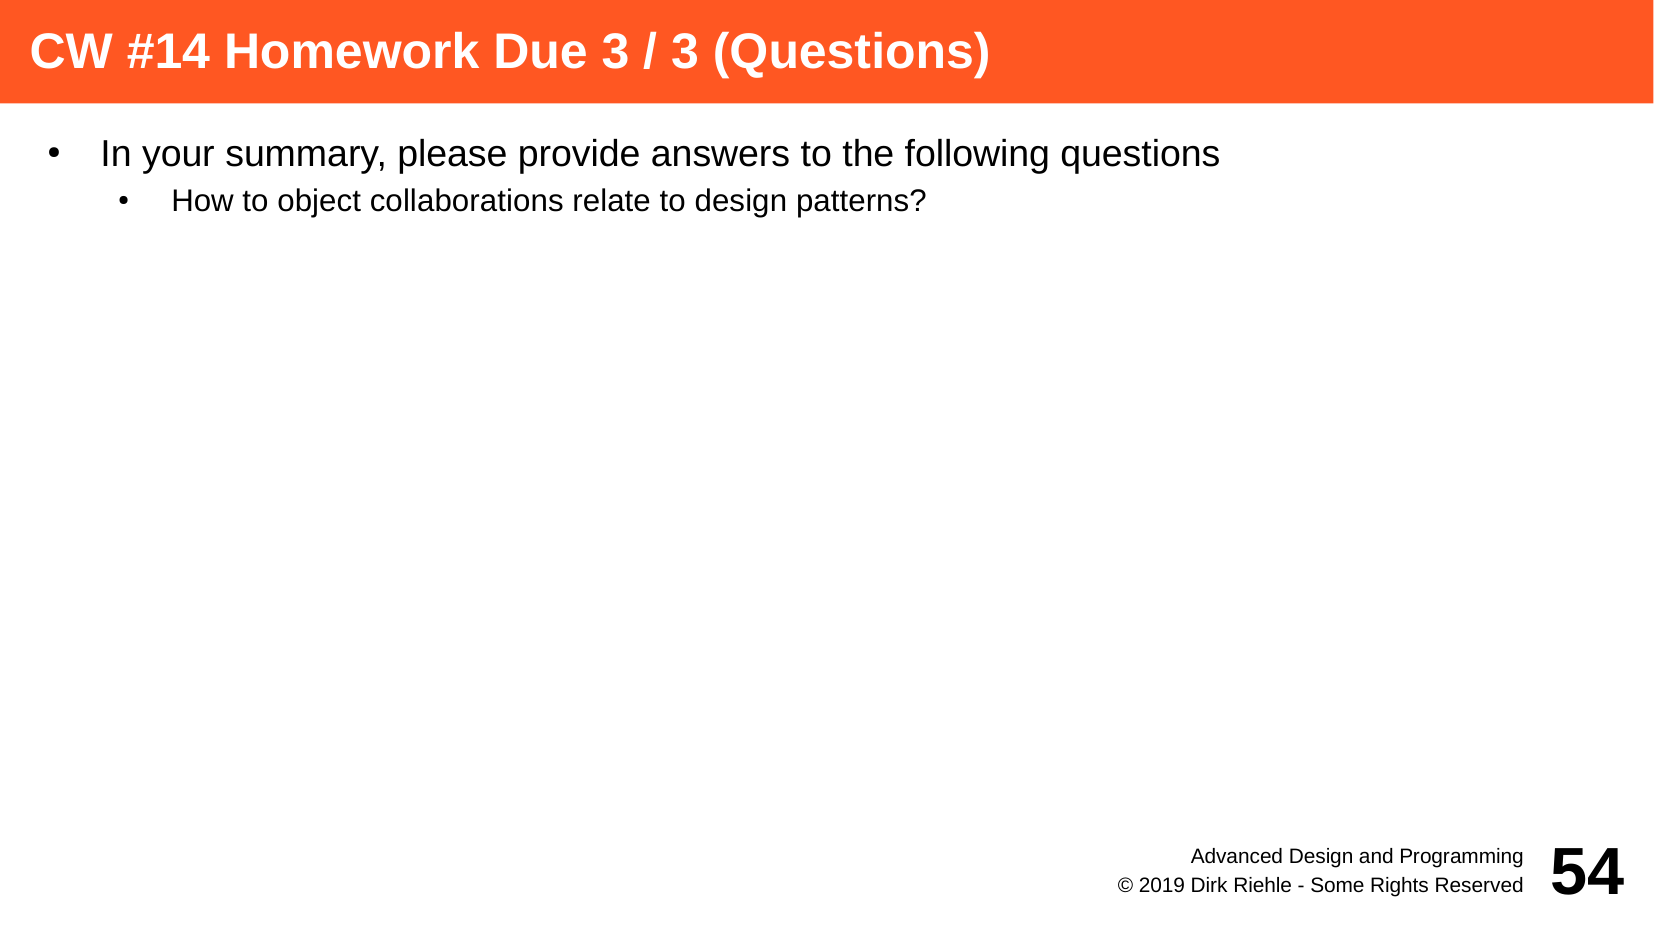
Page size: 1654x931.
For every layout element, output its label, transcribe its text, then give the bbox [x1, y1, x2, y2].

list In your summary, please provide answers to the following questions How to object collaborations relate to design patterns? [29, 132, 1625, 813]
title CW #14 Homework Due 3 / 3 (Questions) [0, 0, 1654, 104]
